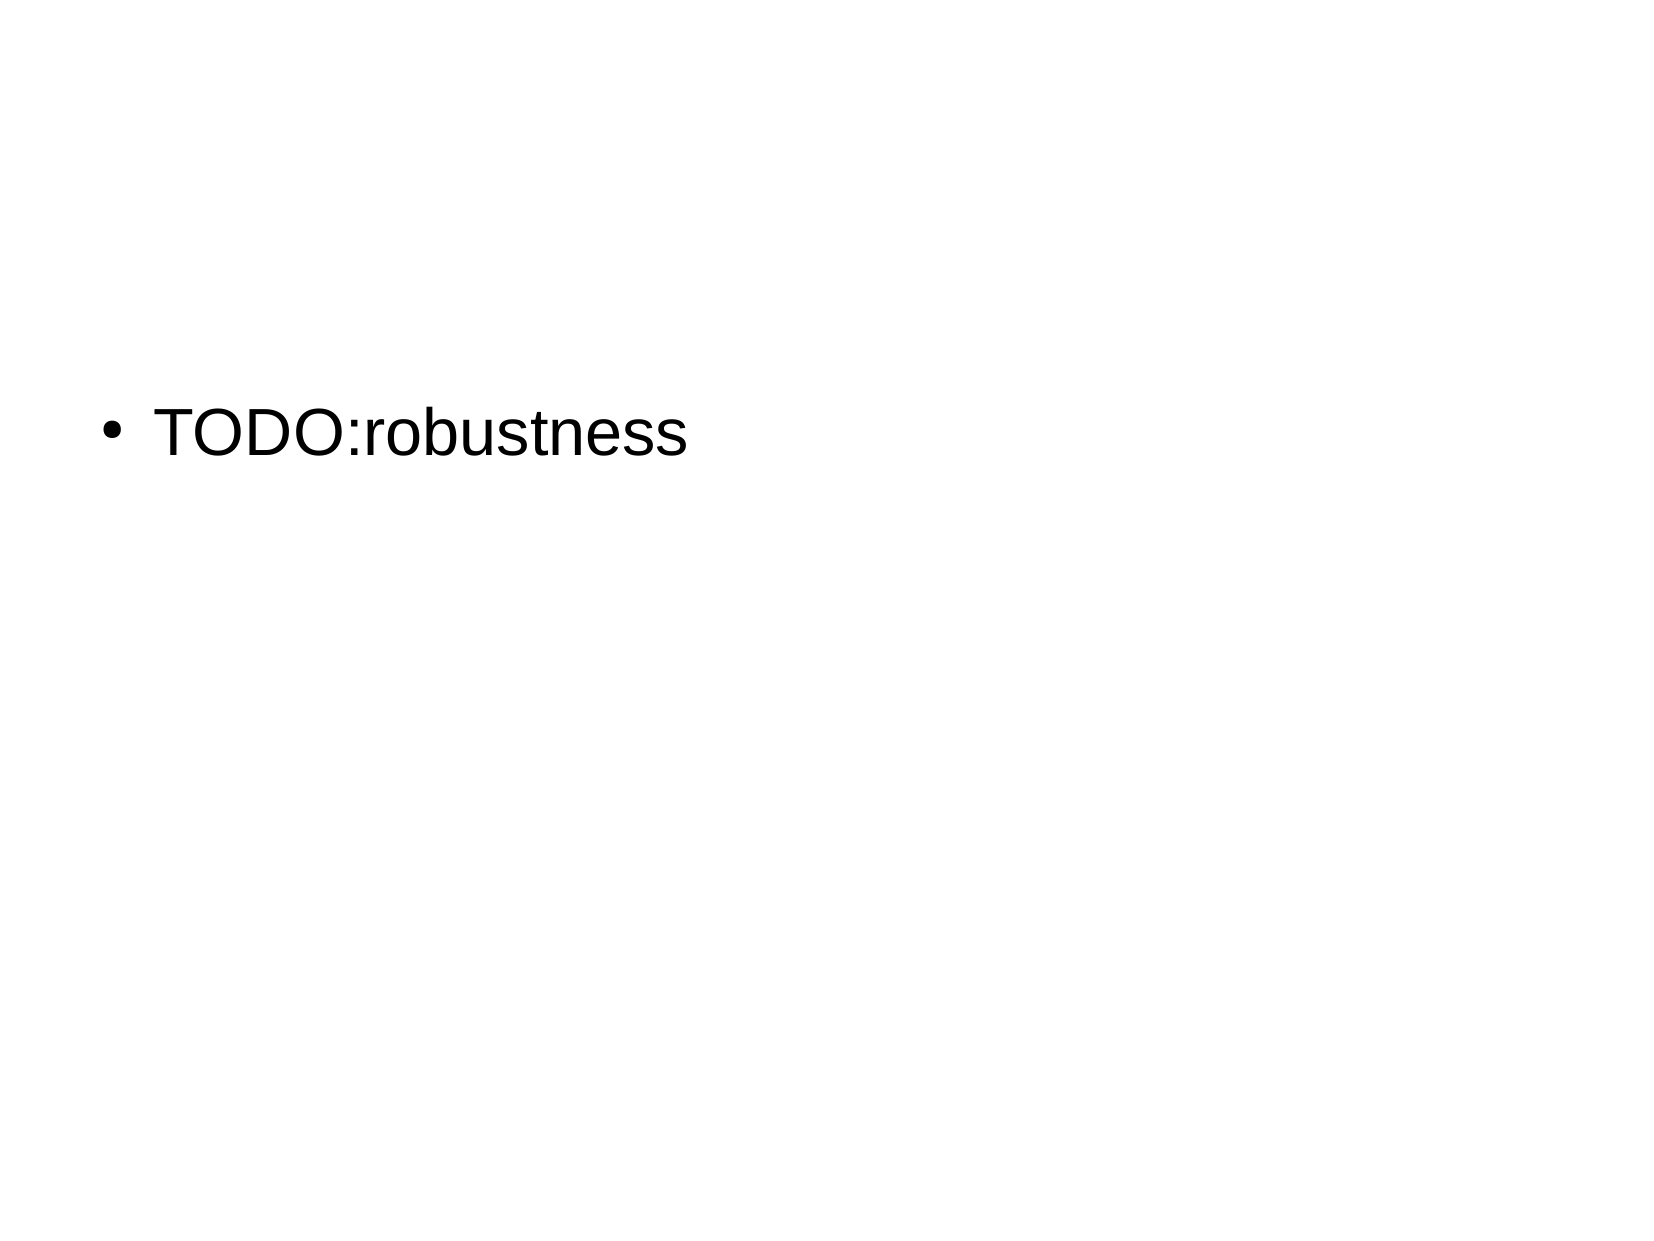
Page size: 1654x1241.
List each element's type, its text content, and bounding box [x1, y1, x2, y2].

list TODO:robustness [82, 290, 1571, 1010]
